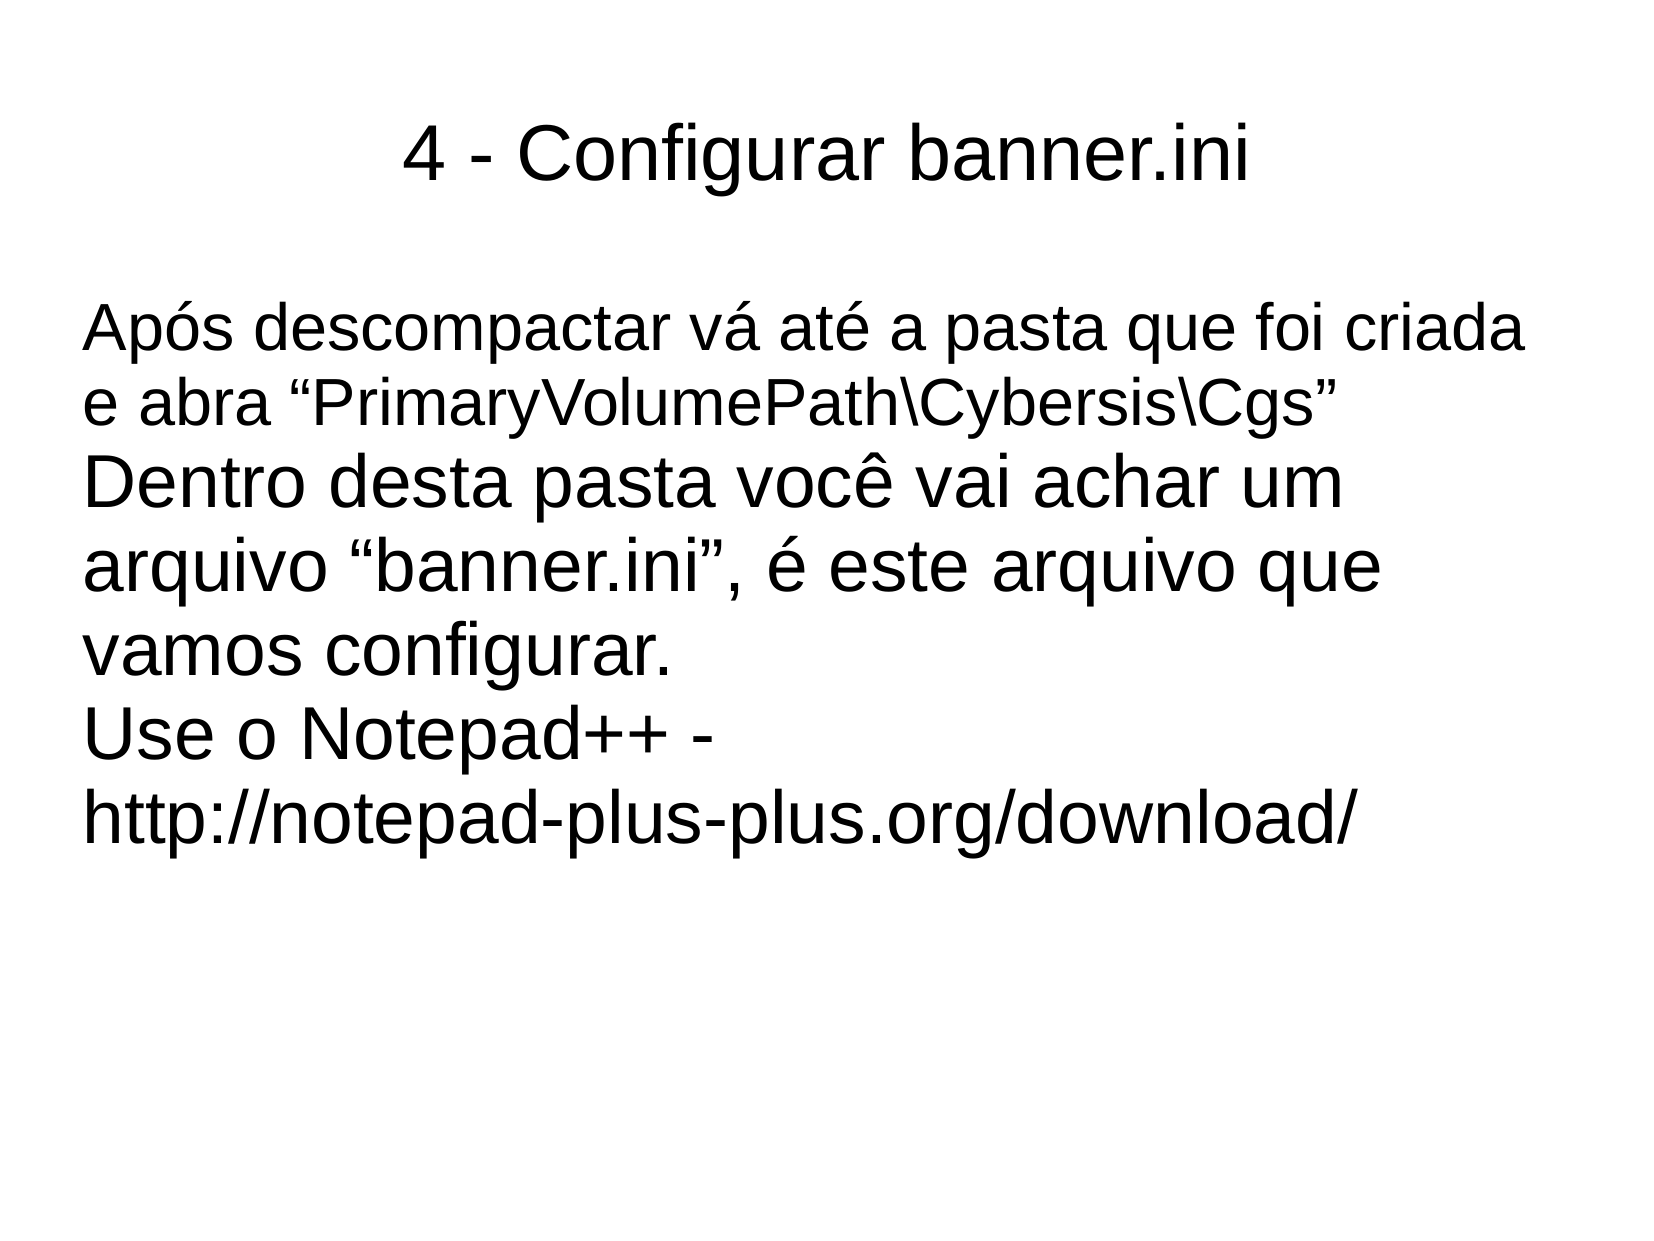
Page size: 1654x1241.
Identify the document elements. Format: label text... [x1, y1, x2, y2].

subtitle Após descompactar vá até a pasta que foi criada e abra “PrimaryVolumePath\Cybersis\Cgs” Dentro desta pasta você vai achar um arquivo “banner.ini”, é este arquivo que vamos configurar. Use o Notepad++ - http://notepad-plus-plus.org/download/ [82, 290, 1571, 1010]
title 4 - Configurar banner.ini [82, 49, 1571, 257]
